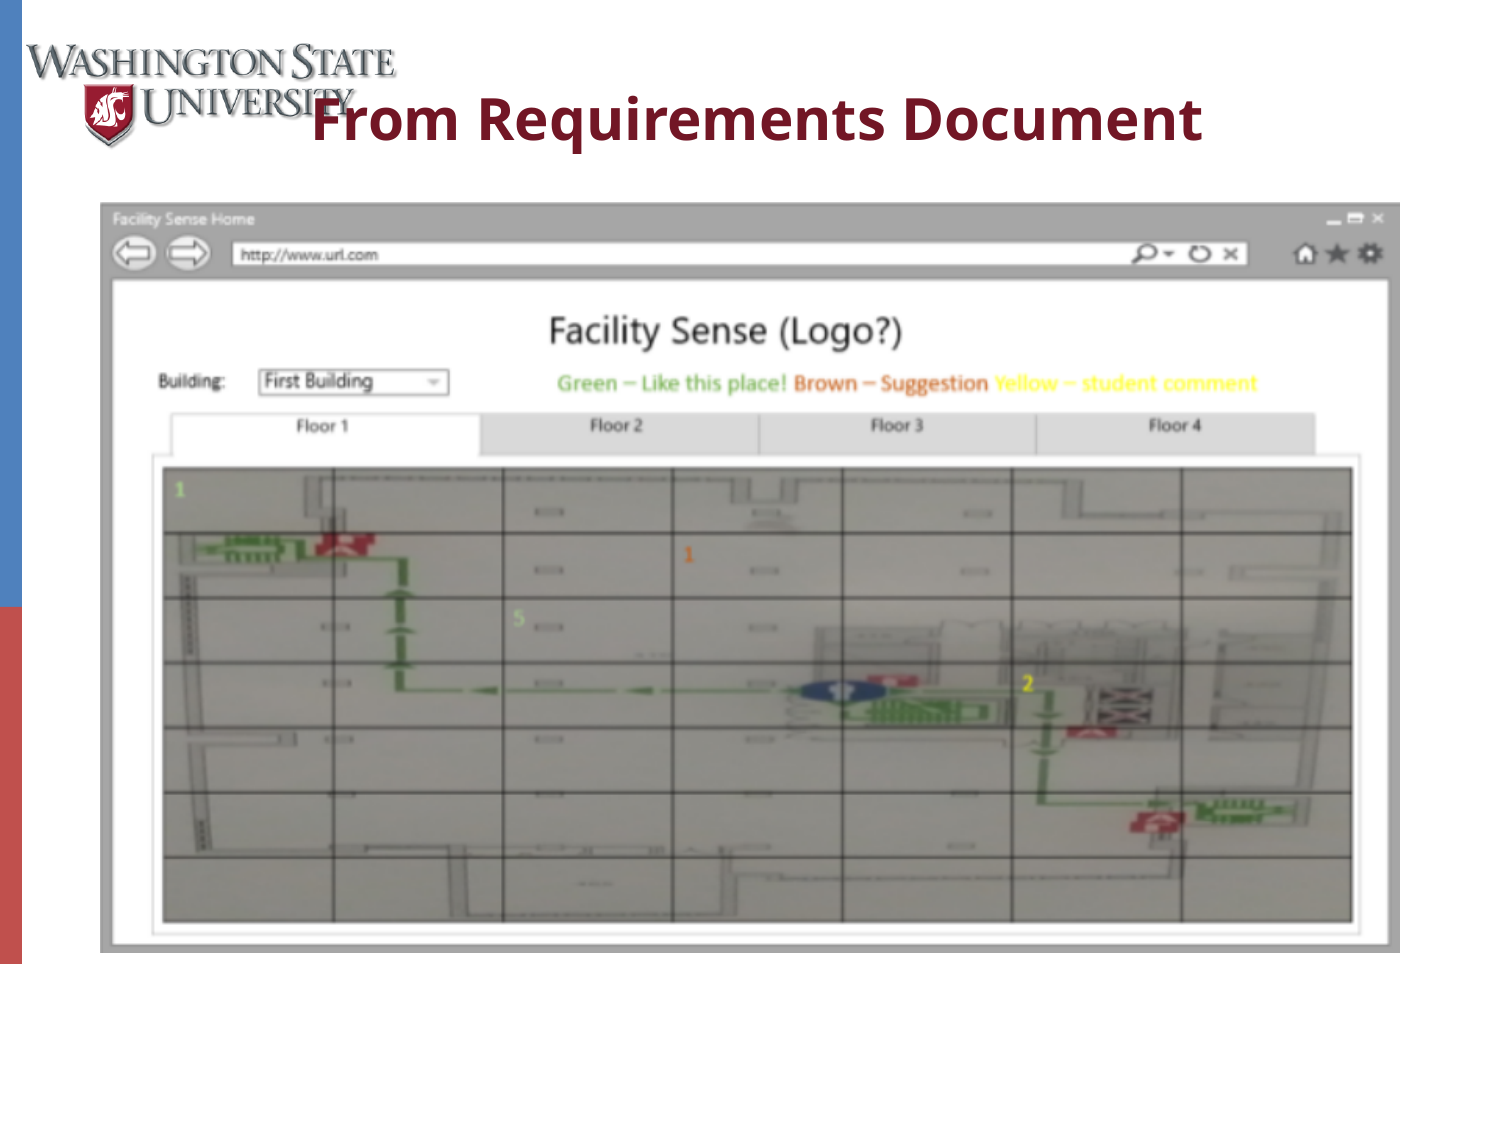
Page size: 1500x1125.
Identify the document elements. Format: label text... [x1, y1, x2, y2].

picture [100, 202, 1400, 953]
text_box From Requirements Document [120, 75, 1395, 154]
picture [0, 0, 426, 178]
